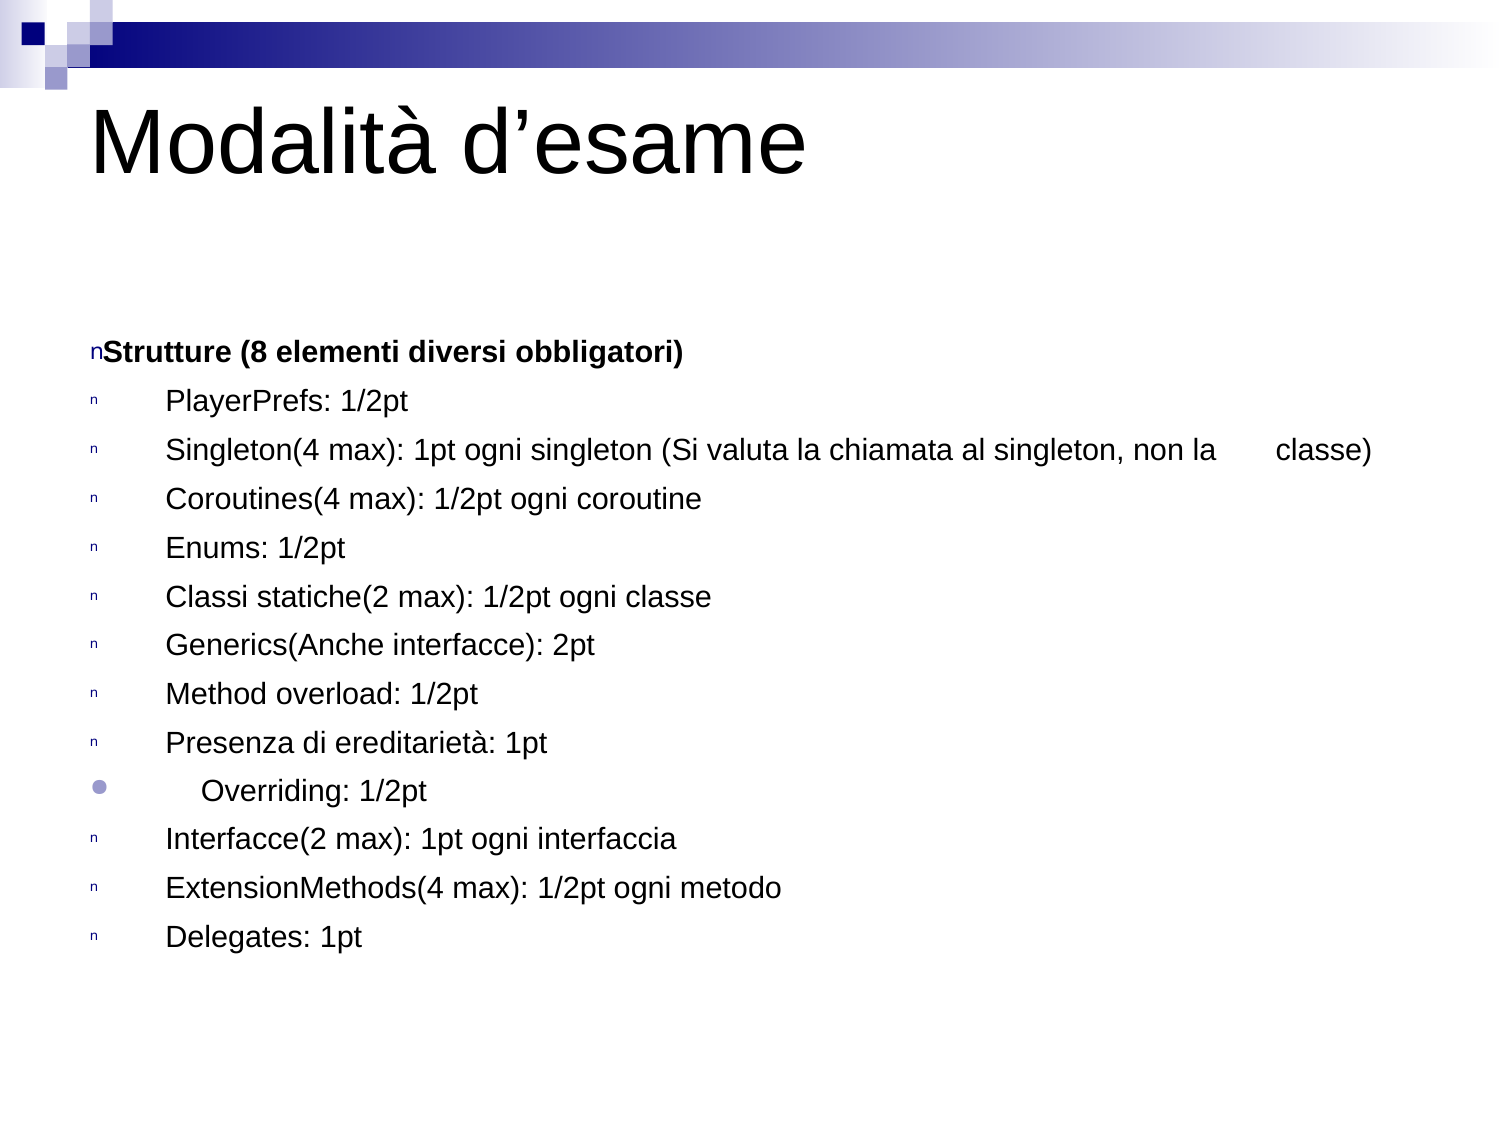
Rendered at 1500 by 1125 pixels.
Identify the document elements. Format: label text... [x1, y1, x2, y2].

title Modalità d’esame [75, 75, 1425, 300]
list Strutture (8 elementi diversi obbligatori) PlayerPrefs: 1/2pt Singleton(4 max): 1pt ogni singleton (Si valuta la chiamata al singleton, non la classe) Coroutines(4 max): 1/2pt ogni coroutine Enums: 1/2pt Classi statiche(2 max): 1/2pt ogni classe Generics(Anche interfacce): 2pt Method overload: 1/2pt Presenza di ereditarietà: 1pt Overriding: 1/2pt Interfacce(2 max): 1pt ogni interfaccia ExtensionMethods(4 max): 1/2pt ogni metodo Delegates: 1pt [75, 324, 1425, 963]
